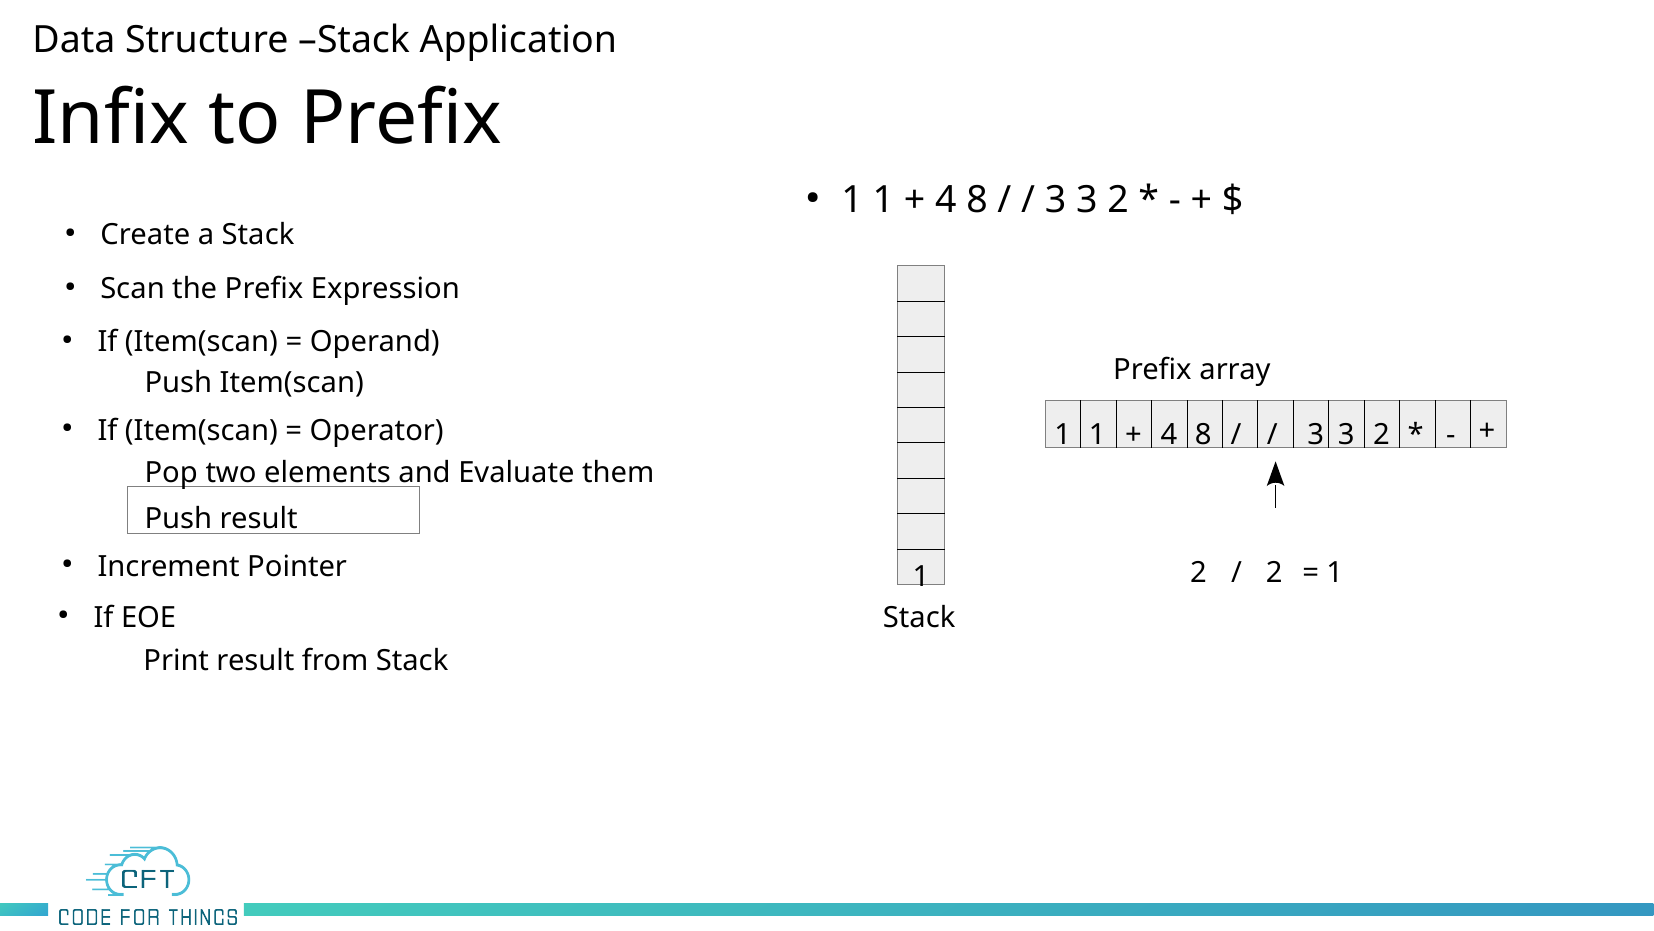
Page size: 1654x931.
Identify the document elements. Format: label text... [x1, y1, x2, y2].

text_box 3 [1341, 406, 1372, 456]
text_box [1045, 400, 1080, 406]
text_box [1081, 400, 1116, 406]
text_box [1365, 400, 1399, 406]
text_box [897, 479, 945, 513]
text_box 1 [1039, 406, 1074, 456]
text_box Stack [868, 588, 979, 638]
text_box Increment Pointer [47, 537, 621, 597]
text_box Create a Stack [50, 206, 355, 266]
text_box 1 [1074, 406, 1123, 456]
text_box [1188, 400, 1222, 406]
text_box 3 [1292, 406, 1341, 456]
text_box / [1229, 406, 1252, 456]
text_box [897, 443, 945, 478]
text_box [1117, 400, 1151, 406]
text_box Push result [94, 490, 426, 550]
text_box [897, 373, 945, 407]
text_box [897, 408, 945, 442]
text_box - [1431, 406, 1472, 456]
text_box 2 [1372, 406, 1407, 456]
text_box [1223, 400, 1257, 406]
text_box [1294, 400, 1328, 406]
text_box / [1216, 543, 1257, 593]
text_box + [1463, 401, 1518, 452]
text_box Push Item(scan) [94, 373, 426, 401]
text_box Scan the Prefix Expression [50, 259, 537, 319]
title Data Structure –Stack Application Infix to Prefix [32, 12, 1536, 166]
text_box + [1123, 406, 1145, 456]
text_box 2 [1257, 543, 1287, 593]
text_box [1152, 400, 1187, 406]
text_box [1436, 400, 1470, 406]
text_box / [1252, 406, 1292, 456]
text_box [897, 265, 945, 301]
text_box If (Item(scan) = Operand) [47, 312, 491, 373]
text_box 1 [897, 547, 946, 597]
text_box Pop two elements and Evaluate them [94, 443, 709, 502]
text_box Print result from Stack [93, 631, 615, 691]
text_box 1 1 + 4 8 / / 3 3 2 * - + $ [791, 165, 1377, 225]
text_box * [1407, 406, 1431, 456]
picture [59, 846, 237, 925]
text_box [897, 302, 945, 336]
text_box Prefix array [1098, 341, 1312, 391]
text_box [1258, 400, 1293, 406]
text_box = 1 [1287, 543, 1382, 593]
text_box 8 [1180, 406, 1229, 456]
text_box 2 [1175, 543, 1216, 593]
text_box [1329, 400, 1364, 406]
text_box If (Item(scan) = Operator) [47, 401, 496, 461]
text_box [897, 337, 945, 372]
text_box [897, 514, 945, 547]
text_box 4 [1145, 406, 1180, 456]
text_box [1400, 400, 1435, 406]
text_box If EOE [43, 588, 375, 638]
